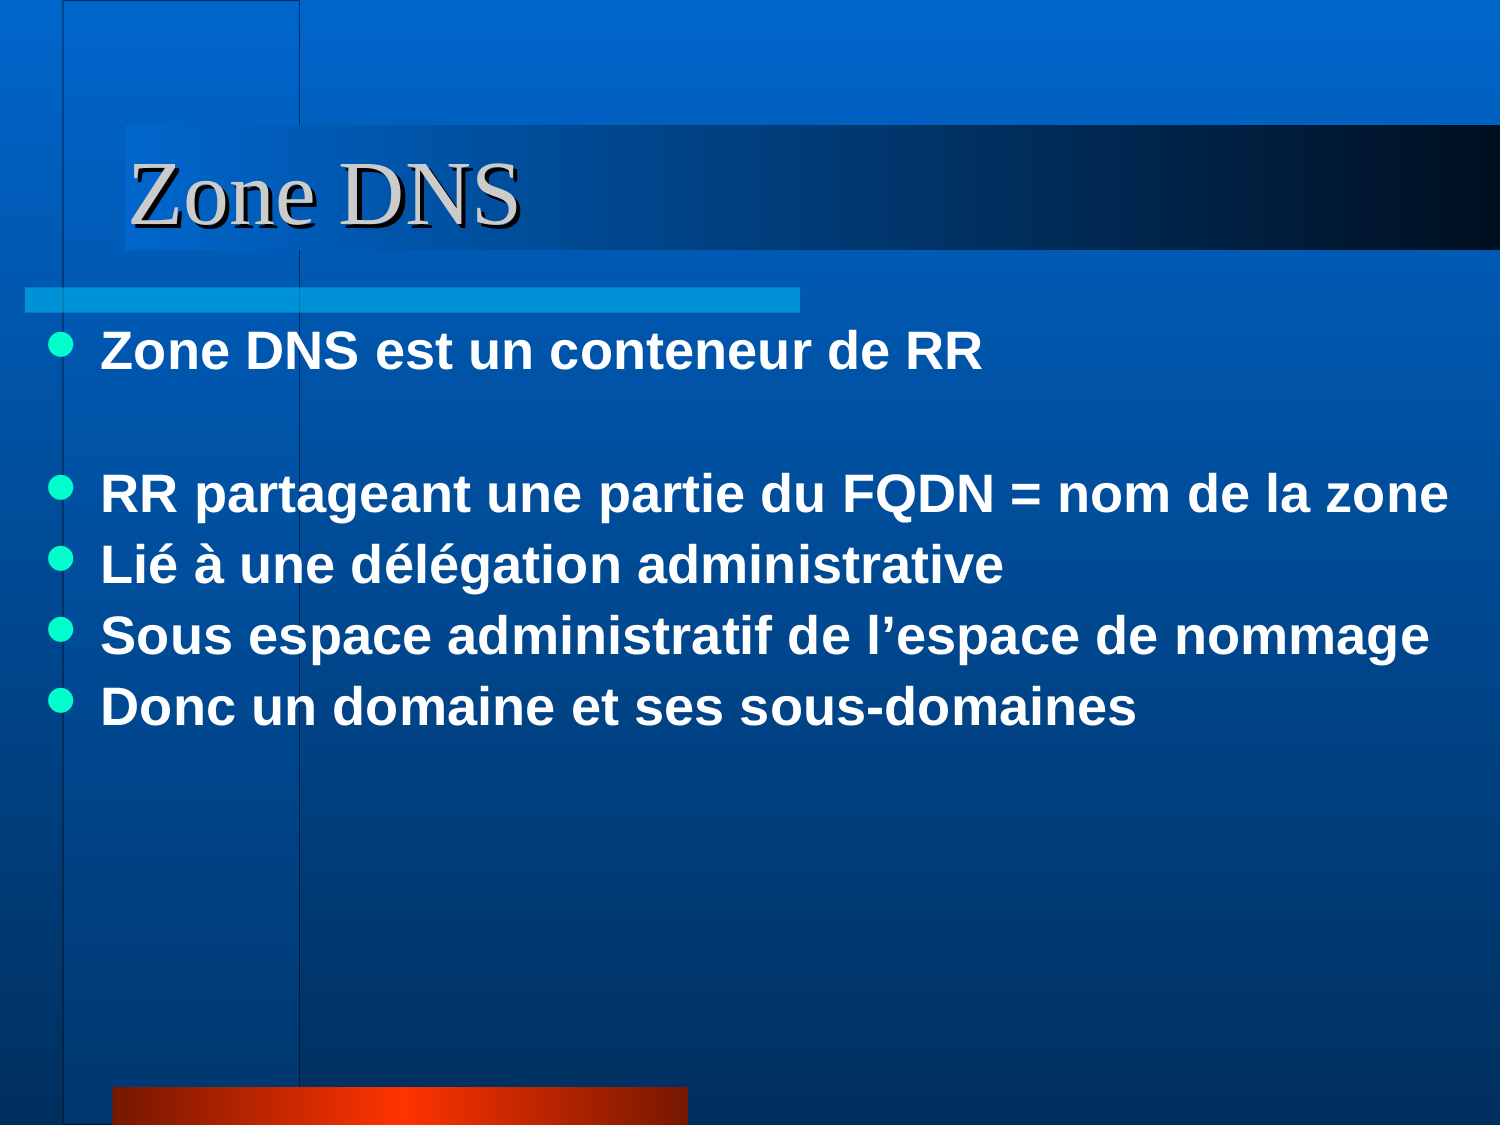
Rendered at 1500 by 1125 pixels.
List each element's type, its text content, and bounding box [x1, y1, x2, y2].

title Zone DNS [112, 99, 1388, 288]
list Zone DNS est un conteneur de RR RR partageant une partie du FQDN = nom de la zone Lié à une délégation administrative Sous espace administratif de l’espace de nommage Donc un domaine et ses sous-domaines [29, 318, 1500, 1087]
